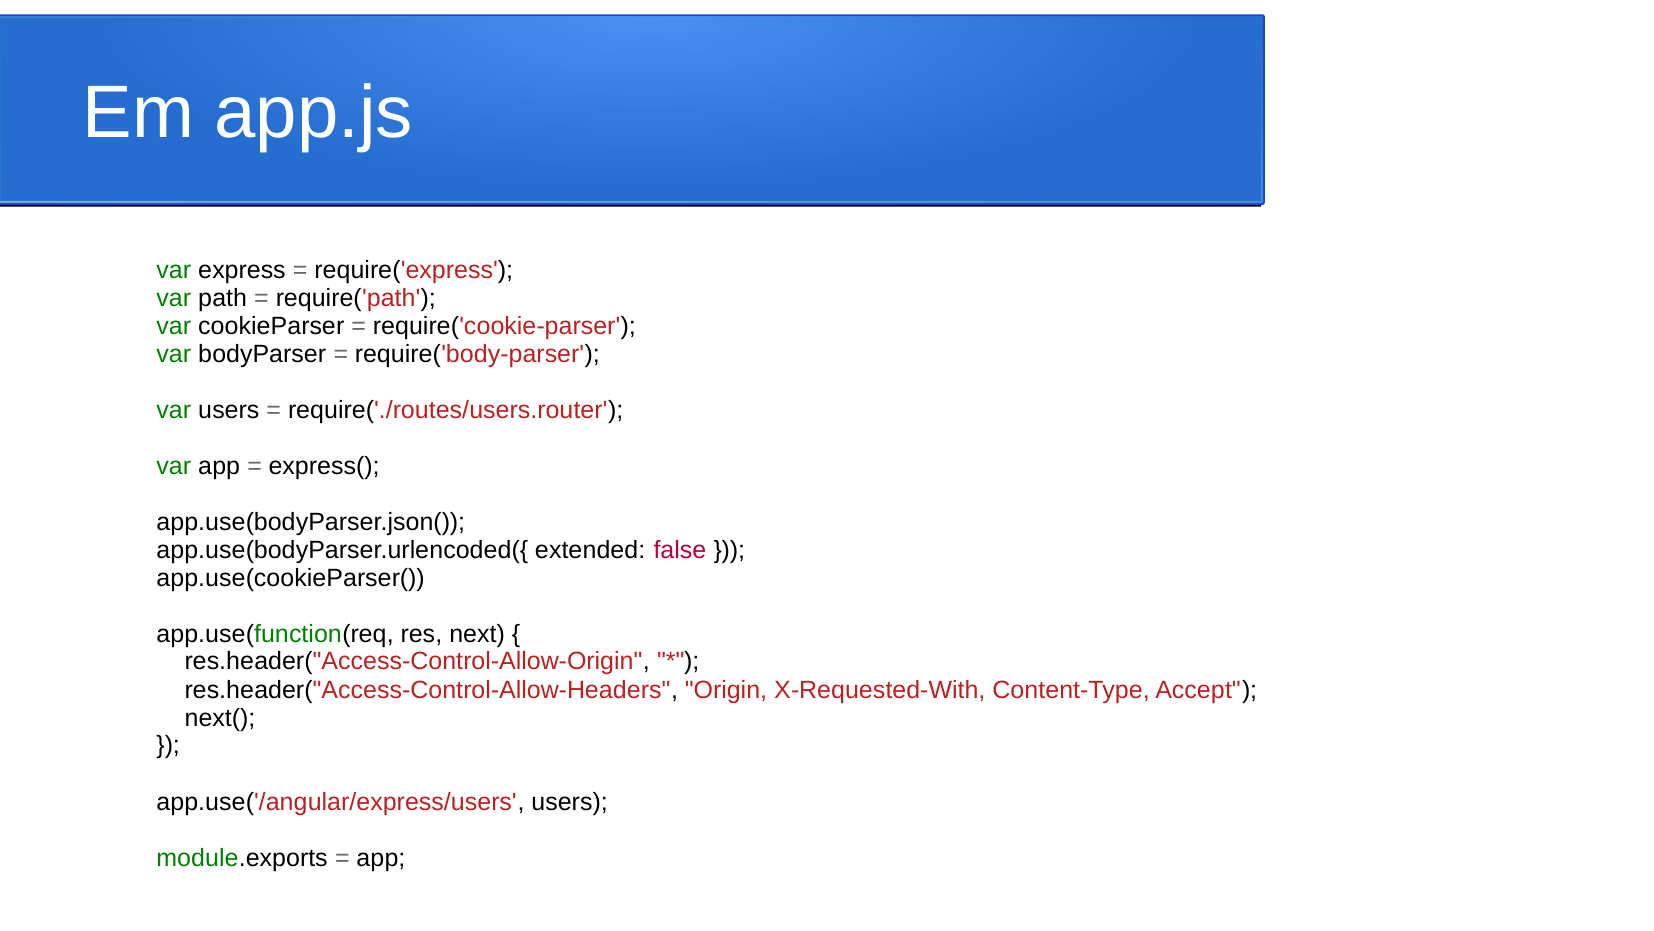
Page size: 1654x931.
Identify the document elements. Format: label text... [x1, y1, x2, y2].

title Em app.js [82, 35, 1235, 189]
text_box var express = require('express'); var path = require('path'); var cookieParser = require('cookie-parser'); var bodyParser = require('body-parser'); var users = require('./routes/users.router'); var app = express(); app.use(bodyParser.json()); app.use(bodyParser.urlencoded({ extended: false })); app.use(cookieParser()) app.use(function(req, res, next) { res.header("Access-Control-Allow-Origin", "*"); res.header("Access-Control-Allow-Headers", "Origin, X-Requested-With, Content-Type, Accept"); next(); }); app.use('/angular/express/users', users); module.exports = app; [141, 248, 1272, 907]
